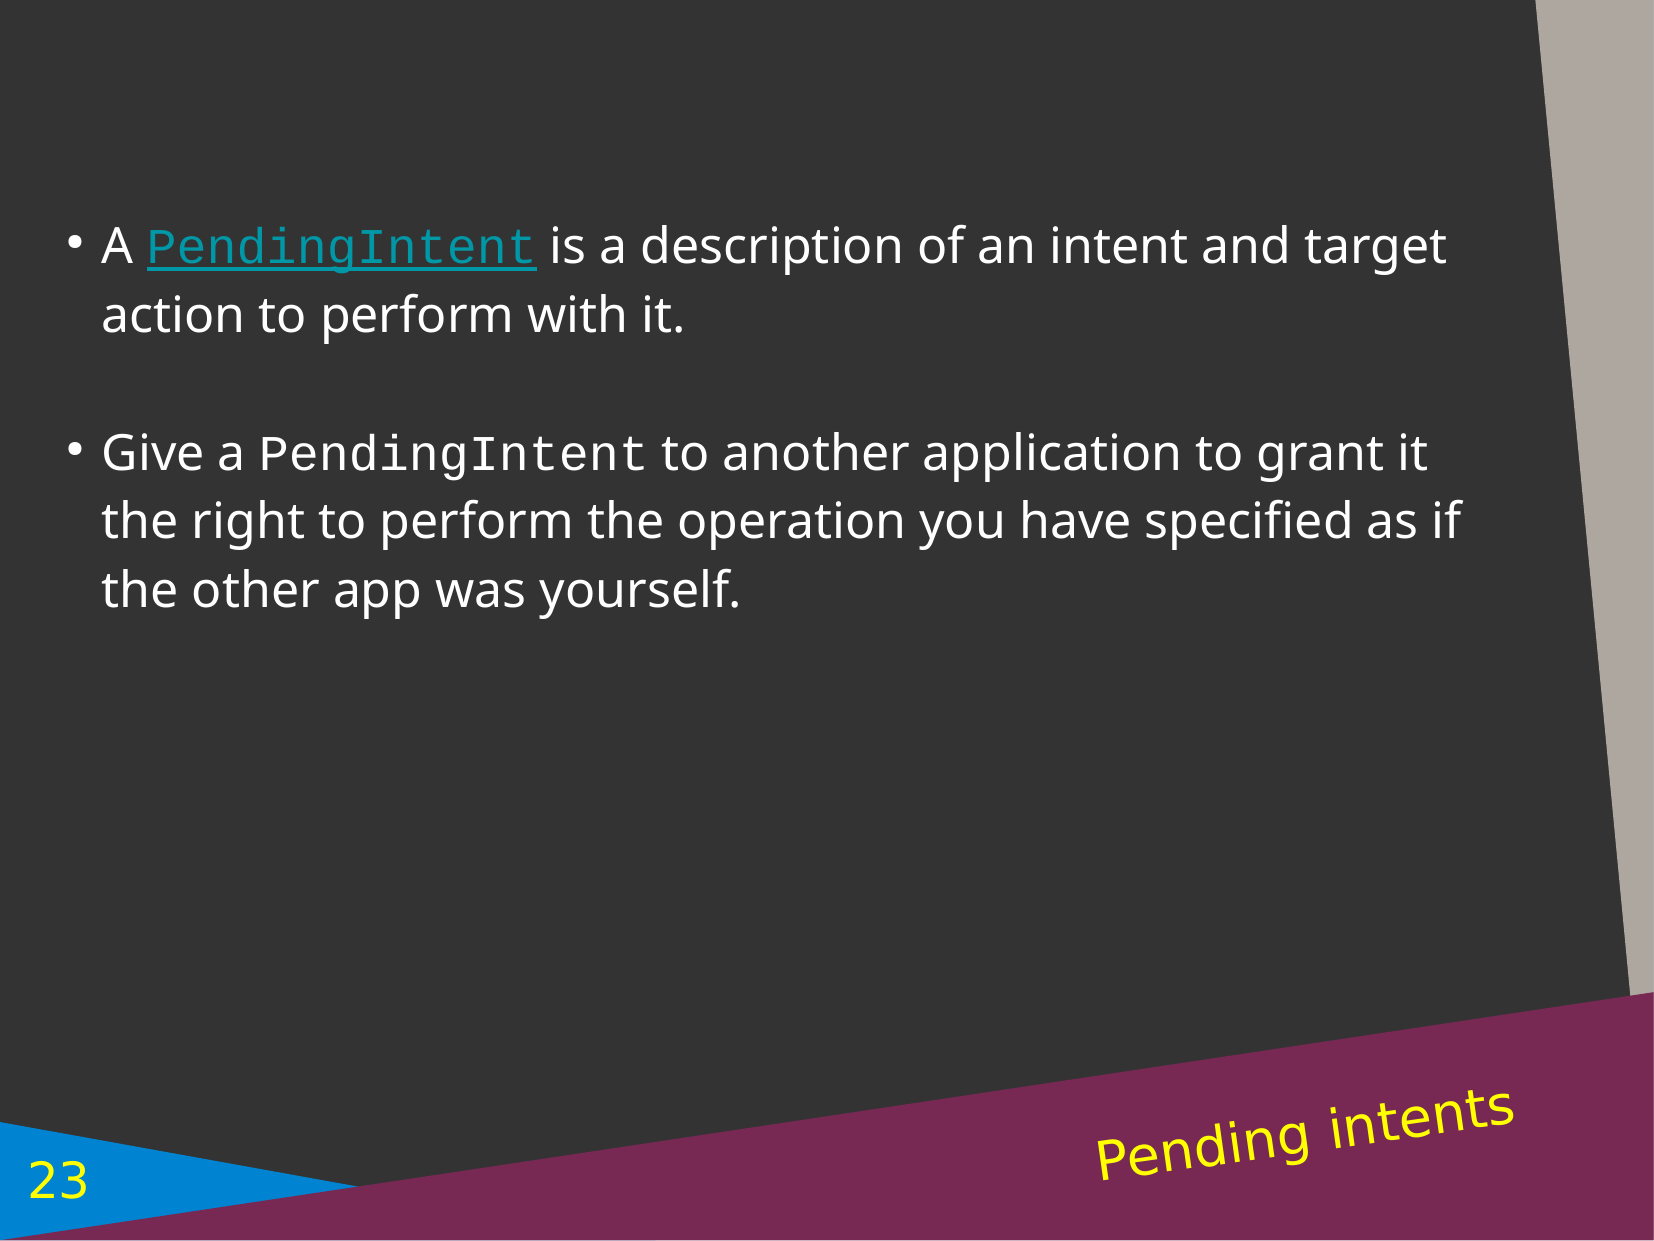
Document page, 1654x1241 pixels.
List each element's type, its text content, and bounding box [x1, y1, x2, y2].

text_box A PendingIntent is a description of an intent and target action to perform with it. Give a PendingIntent to another application to grant it the right to perform the operation you have specified as if the other app was yourself. [51, 189, 1492, 740]
title Pending intents [956, 995, 1654, 1241]
